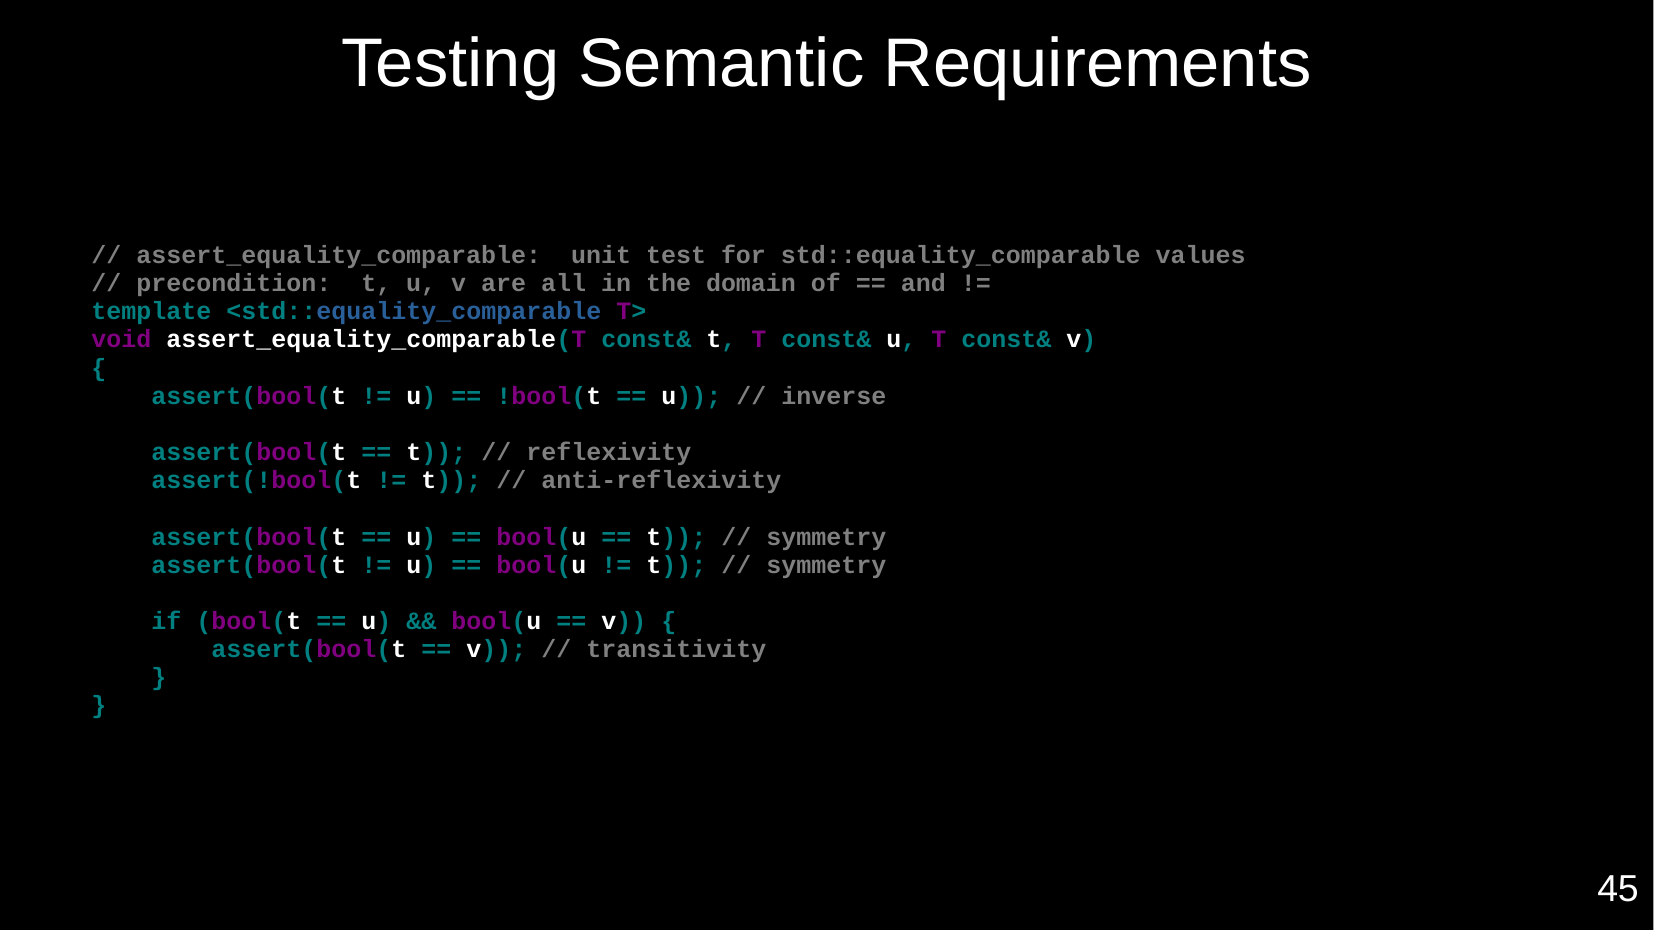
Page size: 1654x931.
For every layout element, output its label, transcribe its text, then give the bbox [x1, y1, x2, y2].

text_box <number> [1024, 860, 1654, 931]
title Testing Semantic Requirements [82, 4, 1571, 121]
text_box // assert_equality_comparable: unit test for std::equality_comparable values // precondition: t, u, v are all in the domain of == and != template <std::equality_comparable T> void assert_equality_comparable(T const& t, T const& u, T const& v) { assert(bool(t != u) == !bool(t == u)); // inverse assert(bool(t == t)); // reflexivity assert(!bool(t != t)); // anti-reflexivity assert(bool(t == u) == bool(u == t)); // symmetry assert(bool(t != u) == bool(u != t)); // symmetry if (bool(t == u) && bool(u == v)) { assert(bool(t == v)); // transitivity } } [91, 126, 1580, 838]
